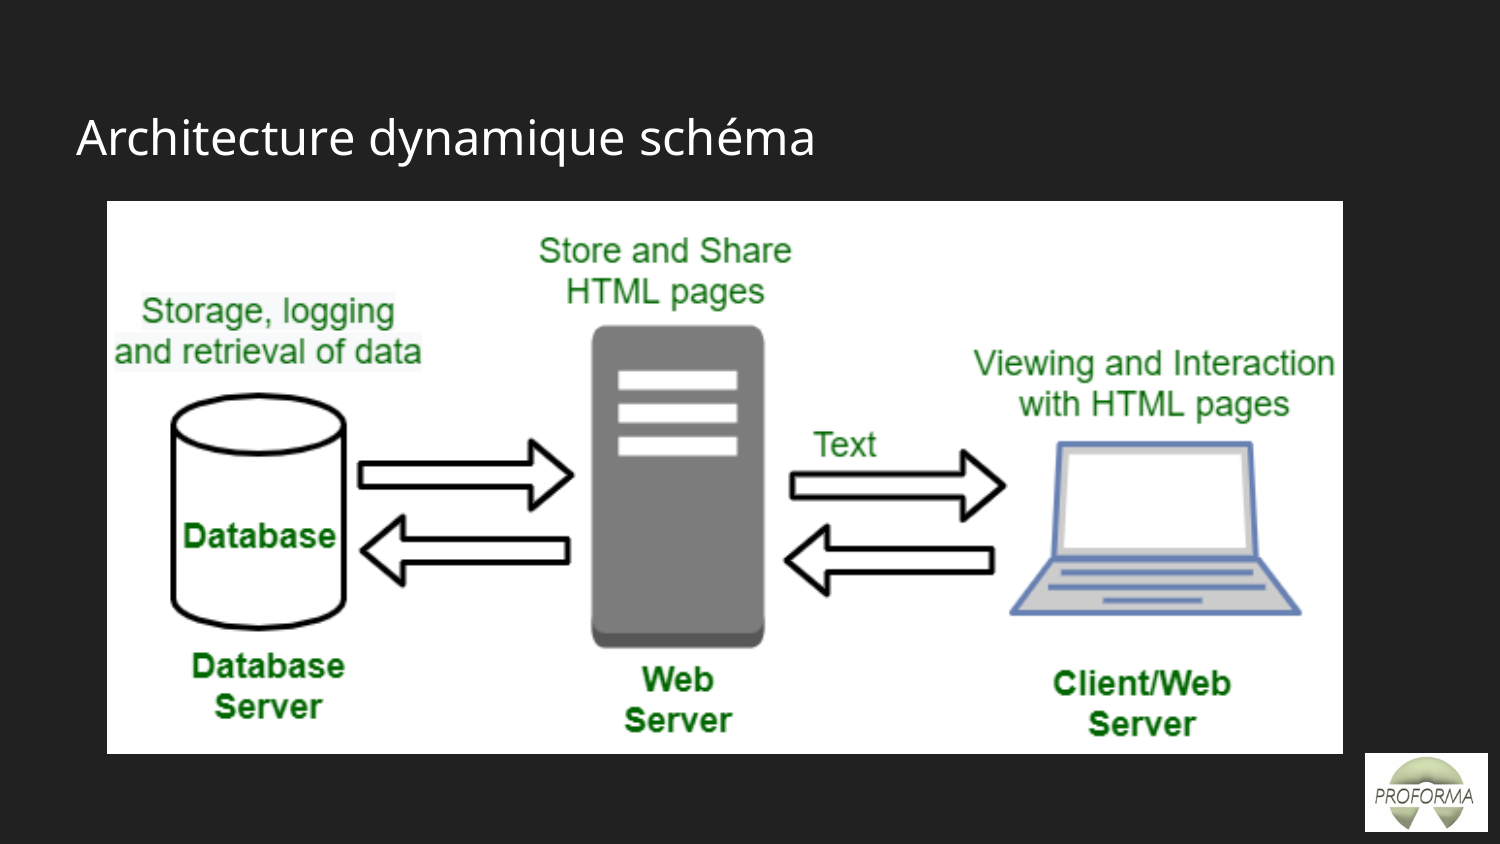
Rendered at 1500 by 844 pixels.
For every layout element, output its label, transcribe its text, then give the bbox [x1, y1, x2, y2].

picture [1365, 753, 1488, 832]
picture [107, 201, 1343, 754]
title Architecture dynamique schéma [61, 88, 1306, 185]
